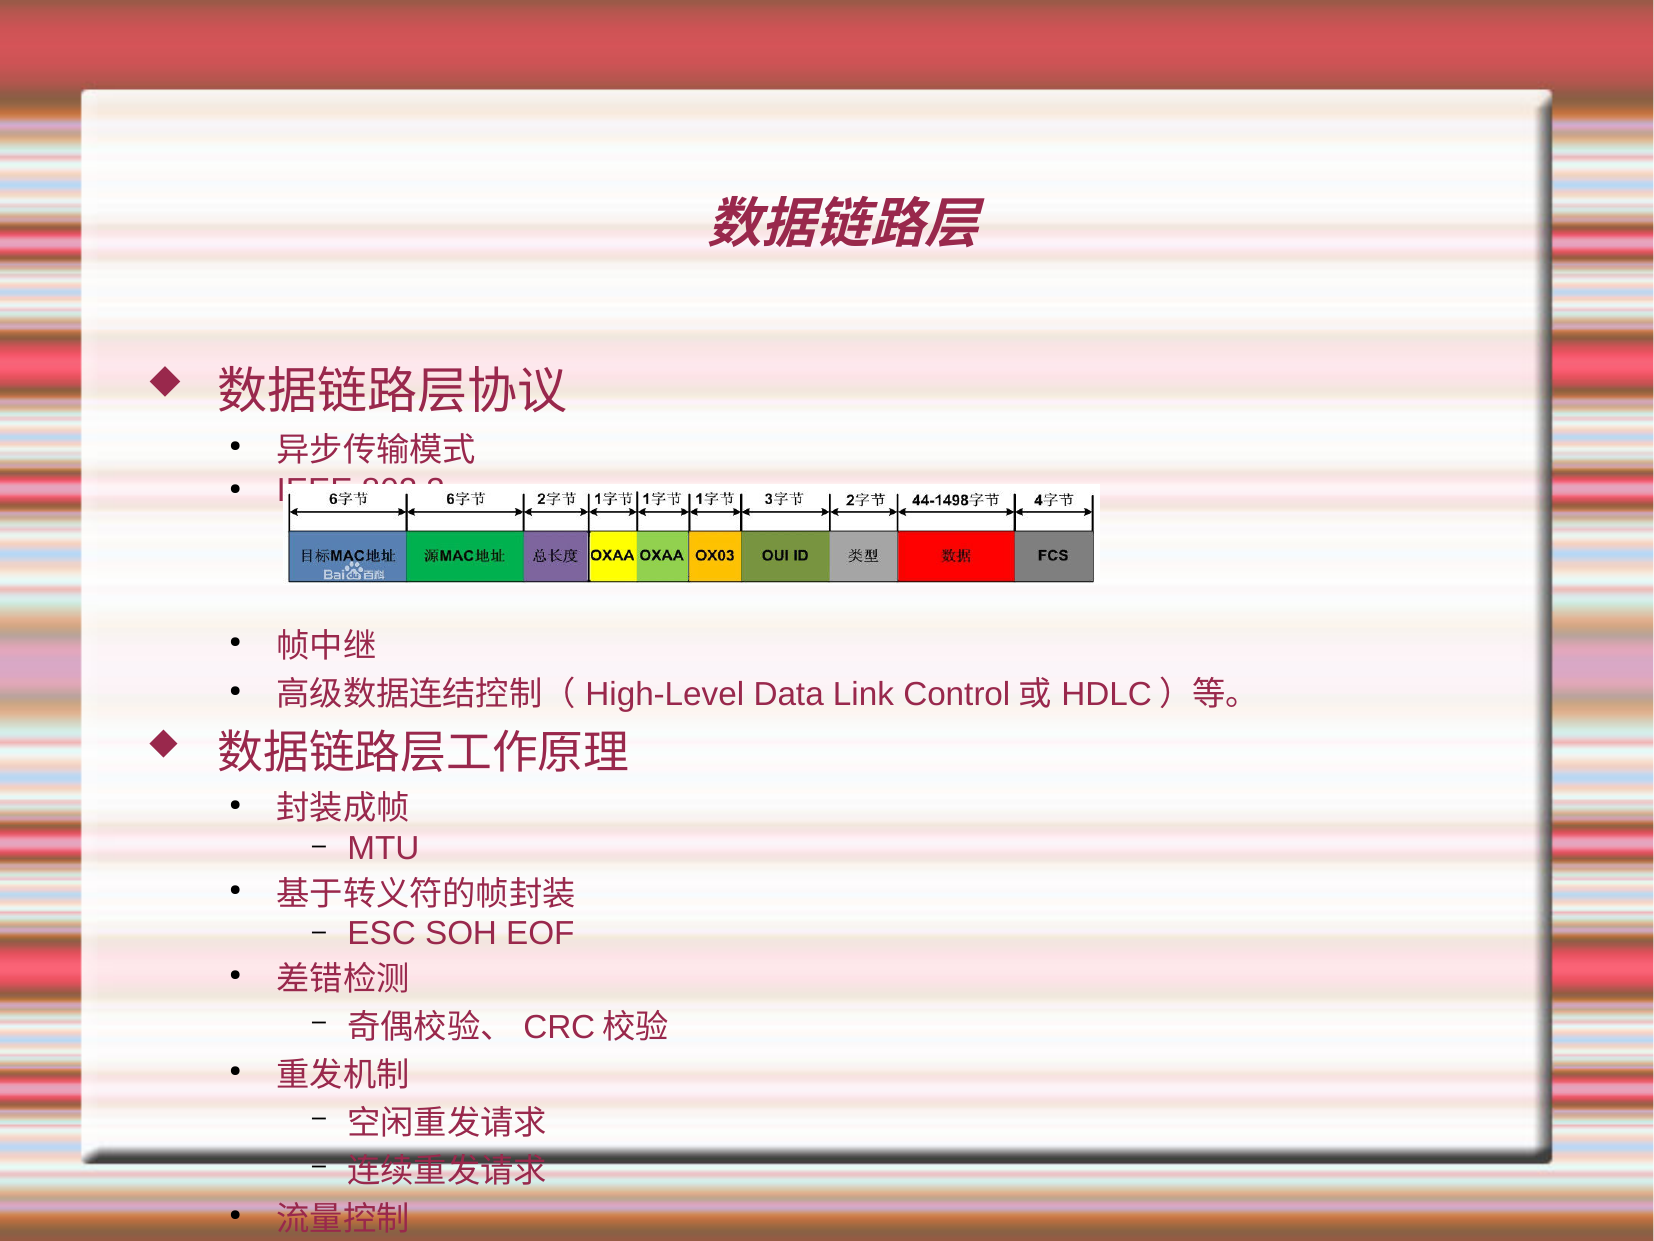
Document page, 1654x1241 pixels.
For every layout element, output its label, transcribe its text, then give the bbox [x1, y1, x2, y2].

title 数据链路层 [107, 114, 1520, 322]
list 数据链路层协议 异步传输模式 IEEE 802.3 帧中继 高级数据连结控制（High-Level Data Link Control或HDLC）等。 数据链路层工作原理 封装成帧 MTU 基于转义符的帧封装 ESC SOH EOF 差错检测 奇偶校验、CRC校验 重发机制 空闲重发请求 连续重发请求 流量控制 [134, 350, 1516, 1132]
picture [0, 0, 1654, 1241]
